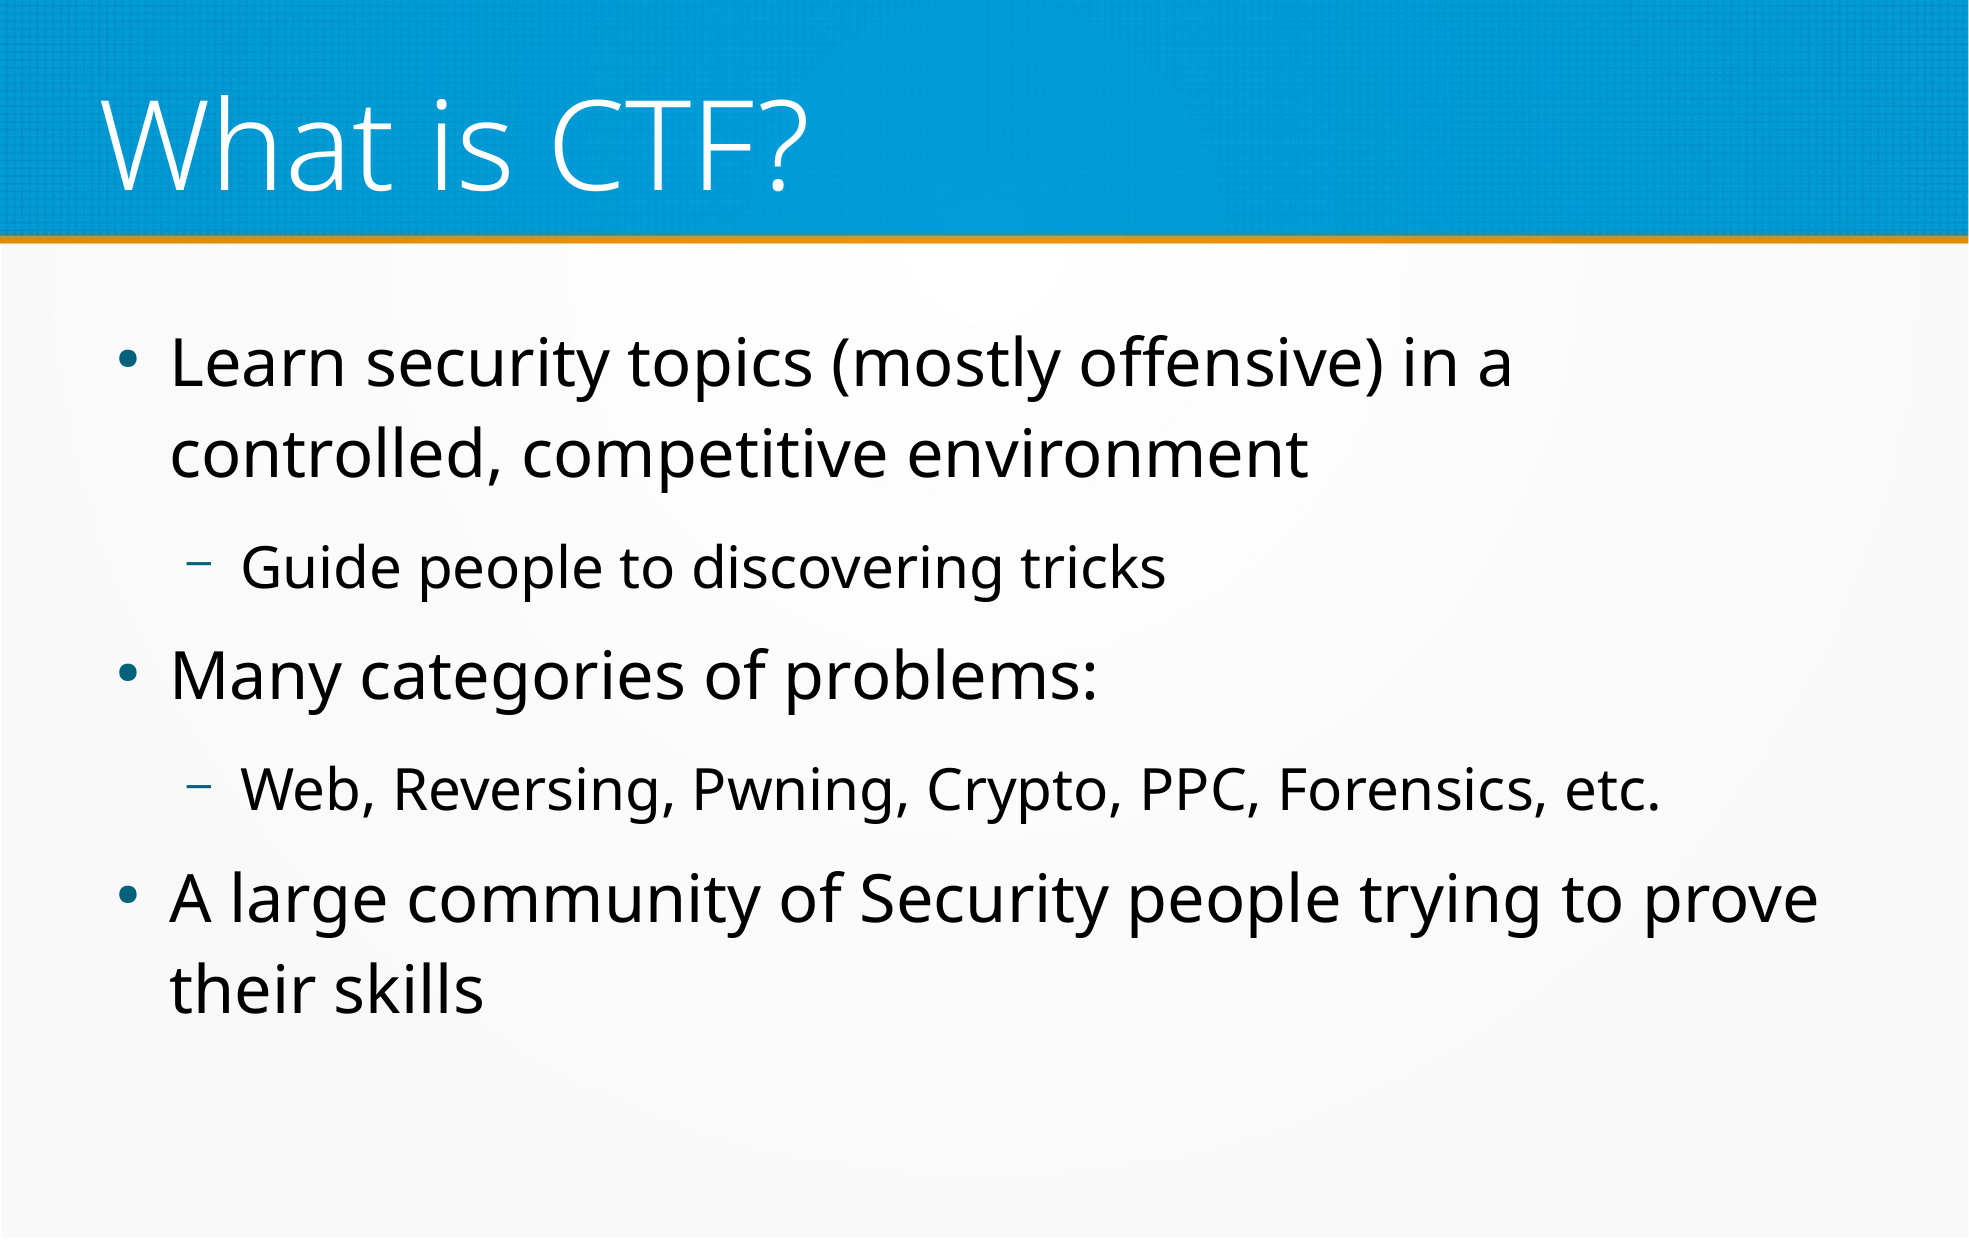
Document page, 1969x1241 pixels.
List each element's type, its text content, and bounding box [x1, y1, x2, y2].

title What is CTF? [98, 19, 1870, 227]
picture [0, 233, 1969, 1241]
list Learn security topics (mostly offensive) in a controlled, competitive environment Guide people to discovering tricks Many categories of problems: Web, Reversing, Pwning, Crypto, PPC, Forensics, etc. A large community of Security people trying to prove their skills [98, 315, 1861, 1081]
